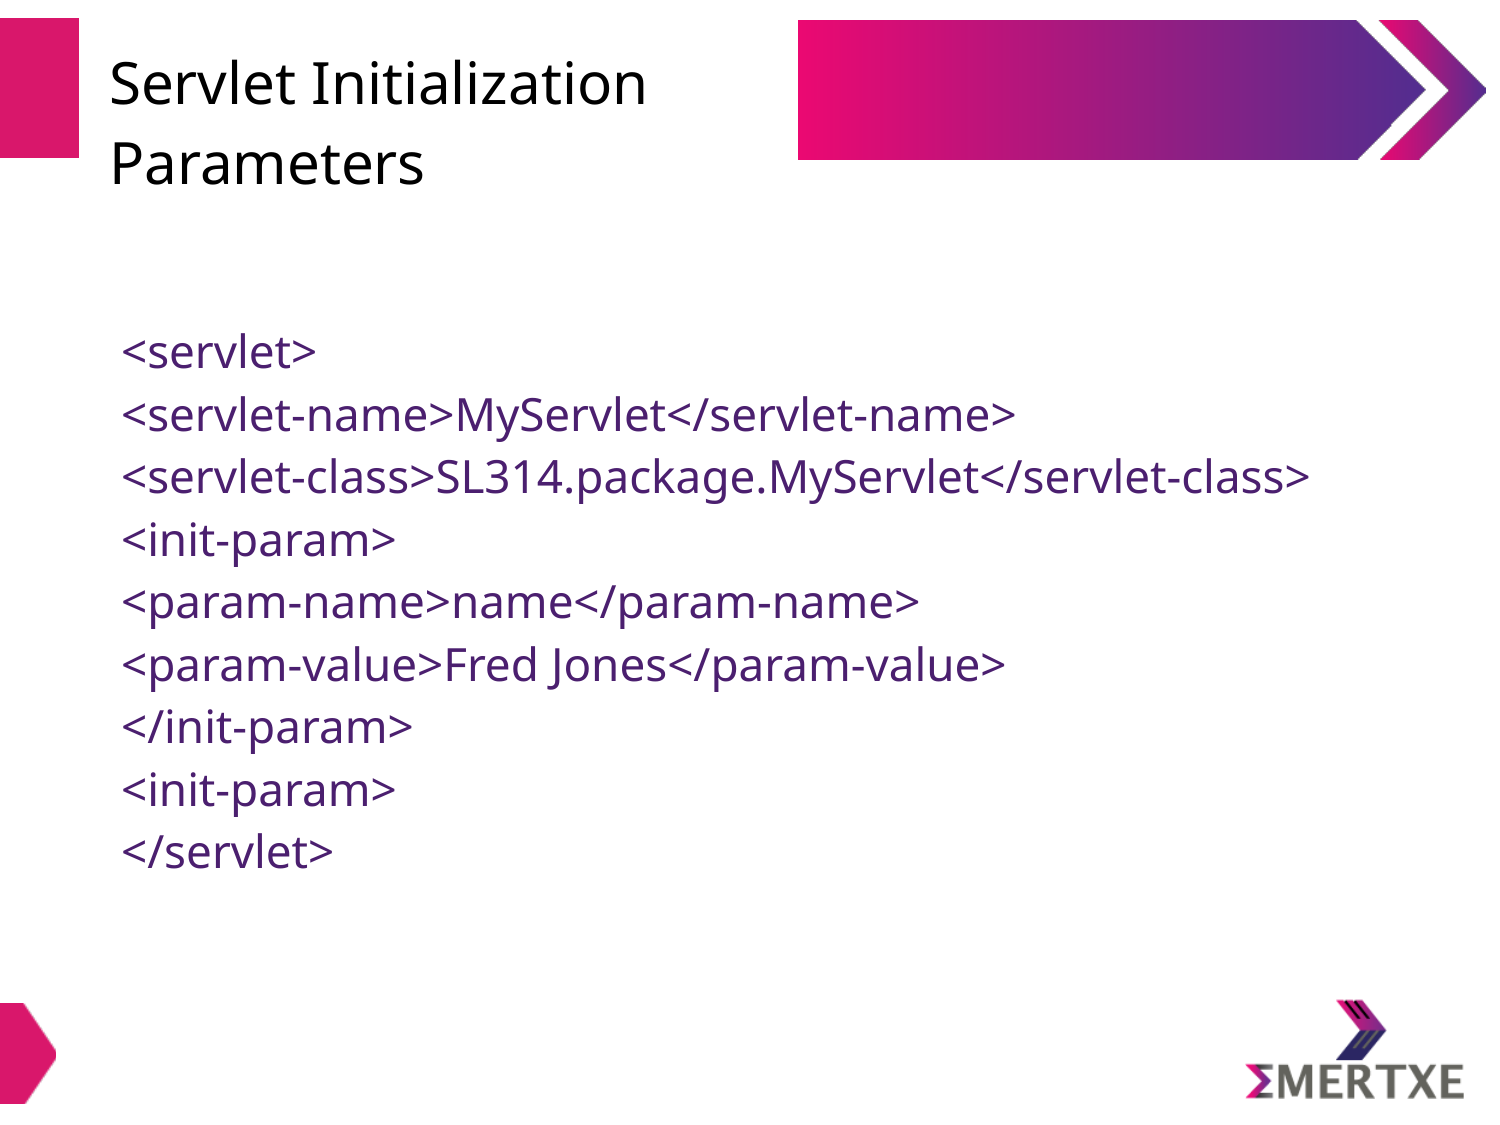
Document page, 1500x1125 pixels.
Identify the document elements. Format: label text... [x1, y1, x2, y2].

picture [798, 20, 1486, 160]
text_box <servlet> <servlet-name>MyServlet</servlet-name> <servlet-class>SL314.package.MyServlet</servlet-class> <init-param> <param-name>name</param-name> <param-value>Fred Jones</param-value> </init-param> <init-param> </servlet> [106, 312, 1382, 863]
picture [1245, 996, 1465, 1099]
text_box Servlet Initialization Parameters [94, 35, 709, 255]
